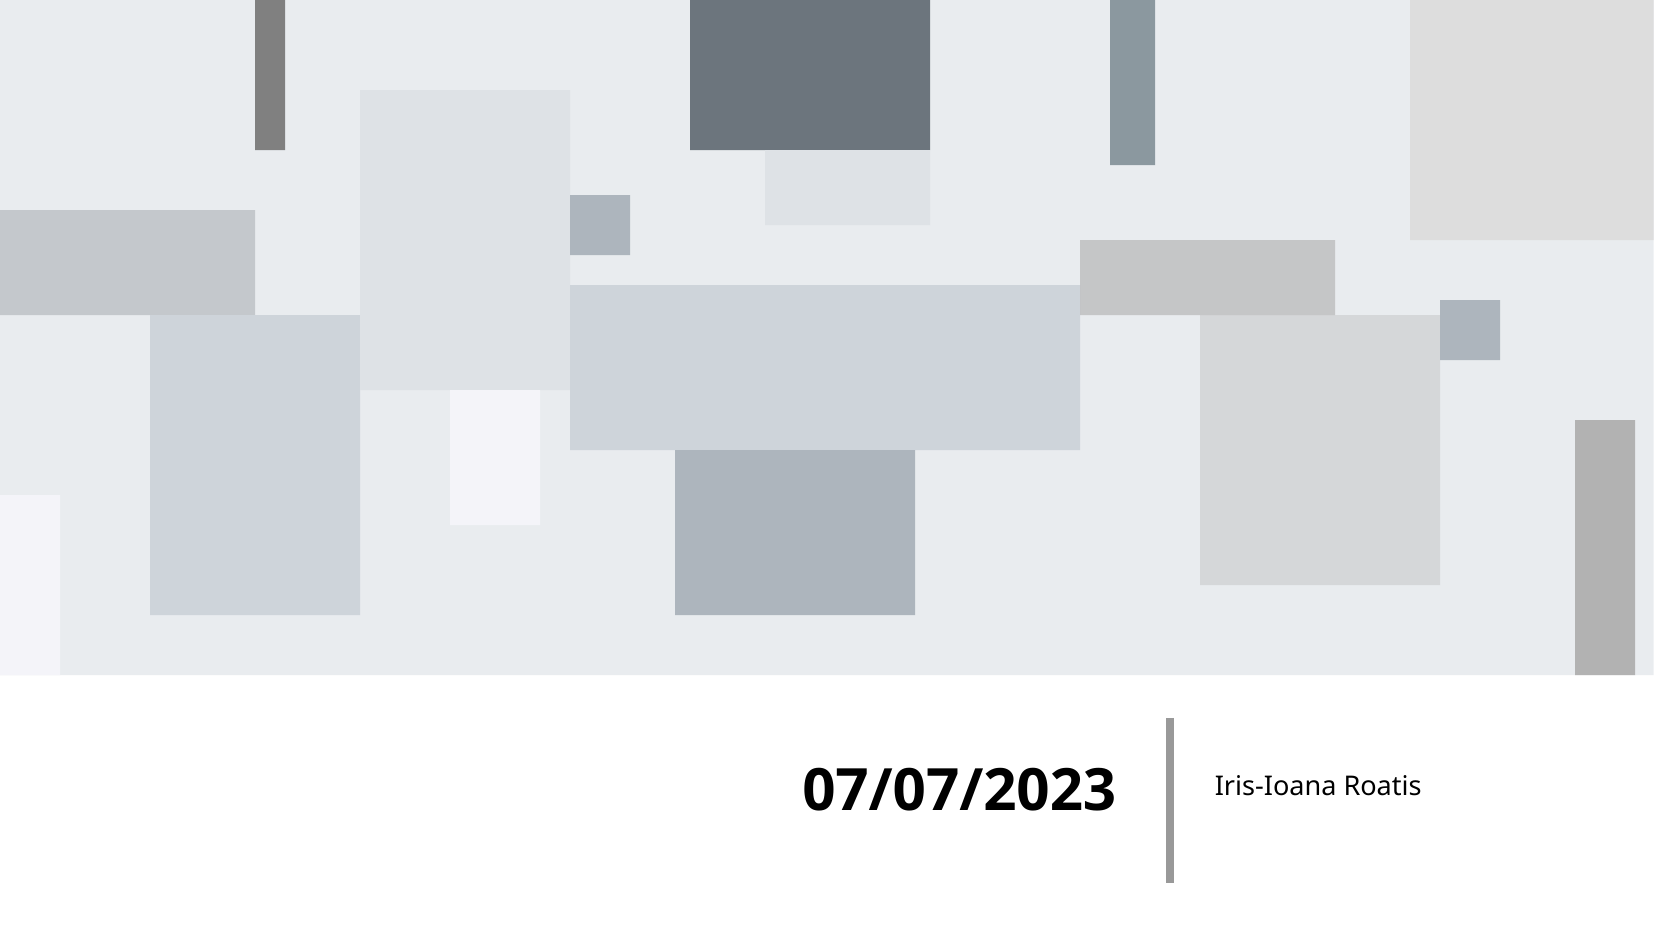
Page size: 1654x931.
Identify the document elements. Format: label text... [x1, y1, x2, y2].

text_box 07/07/2023 [675, 740, 1131, 892]
text_box Iris-Ioana Roatis [1200, 759, 1591, 841]
